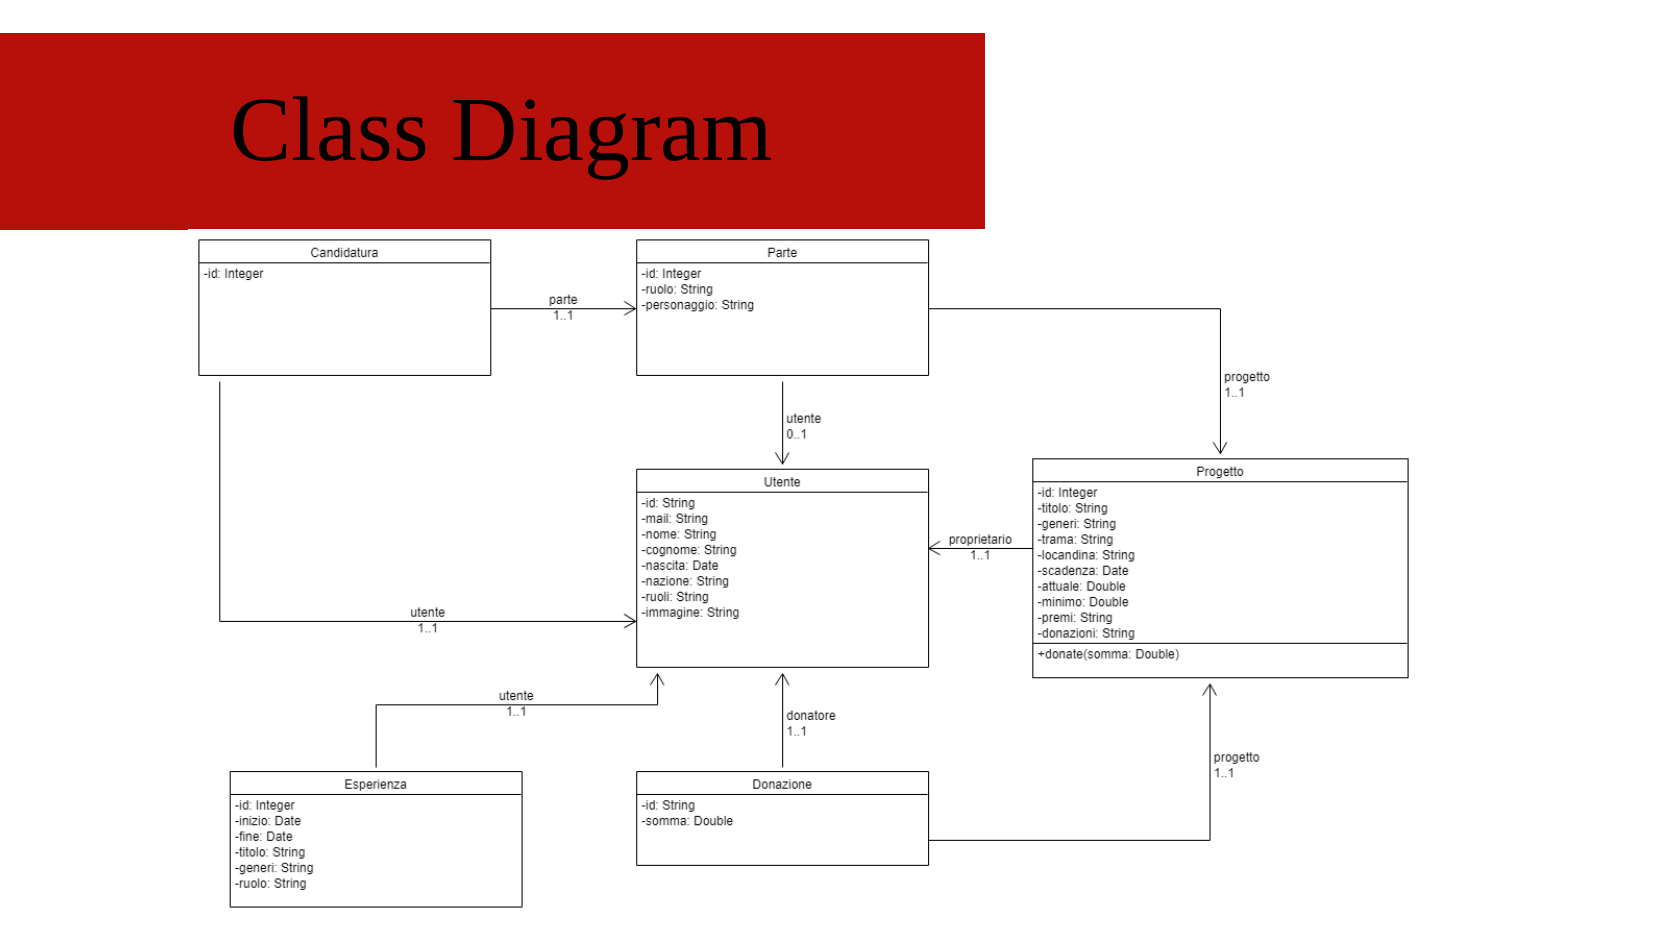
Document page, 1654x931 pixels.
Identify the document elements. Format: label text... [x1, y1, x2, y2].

picture [0, 0, 1654, 931]
title Class Diagram [35, 27, 969, 231]
